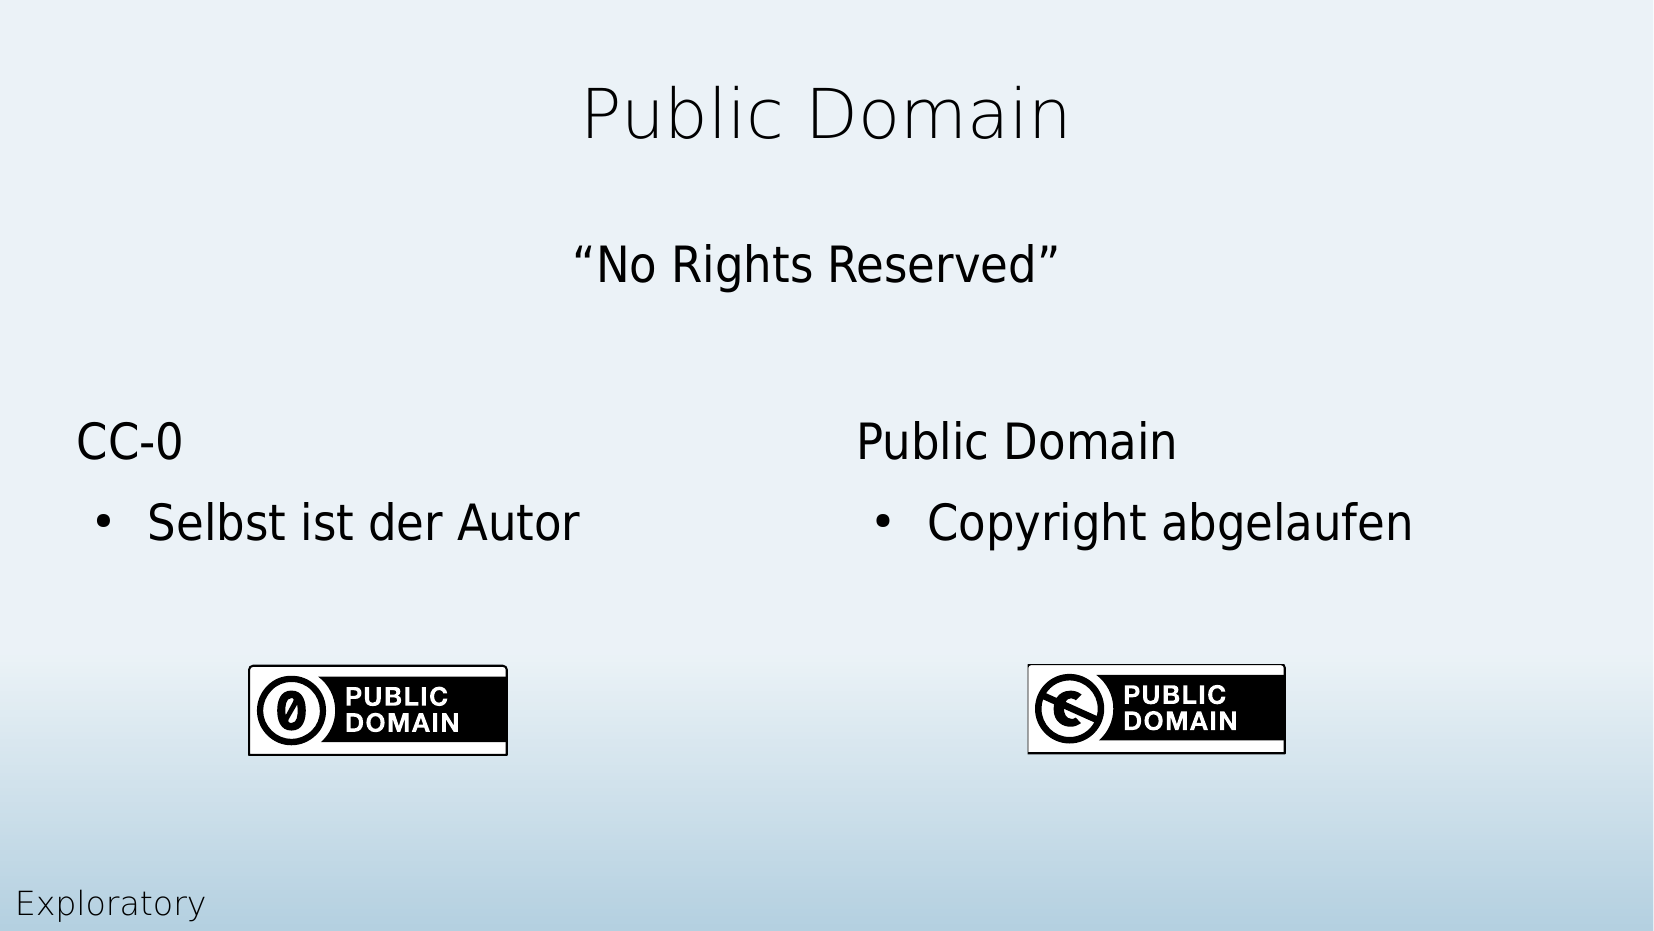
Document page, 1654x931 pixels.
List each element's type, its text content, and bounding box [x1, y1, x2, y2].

list “No Rights Reserved” [573, 236, 1300, 776]
title Public Domain [82, 37, 1571, 193]
list CC-0 Selbst ist der Autor [76, 413, 804, 931]
list Public Domain Copyright abgelaufen [856, 413, 1583, 931]
